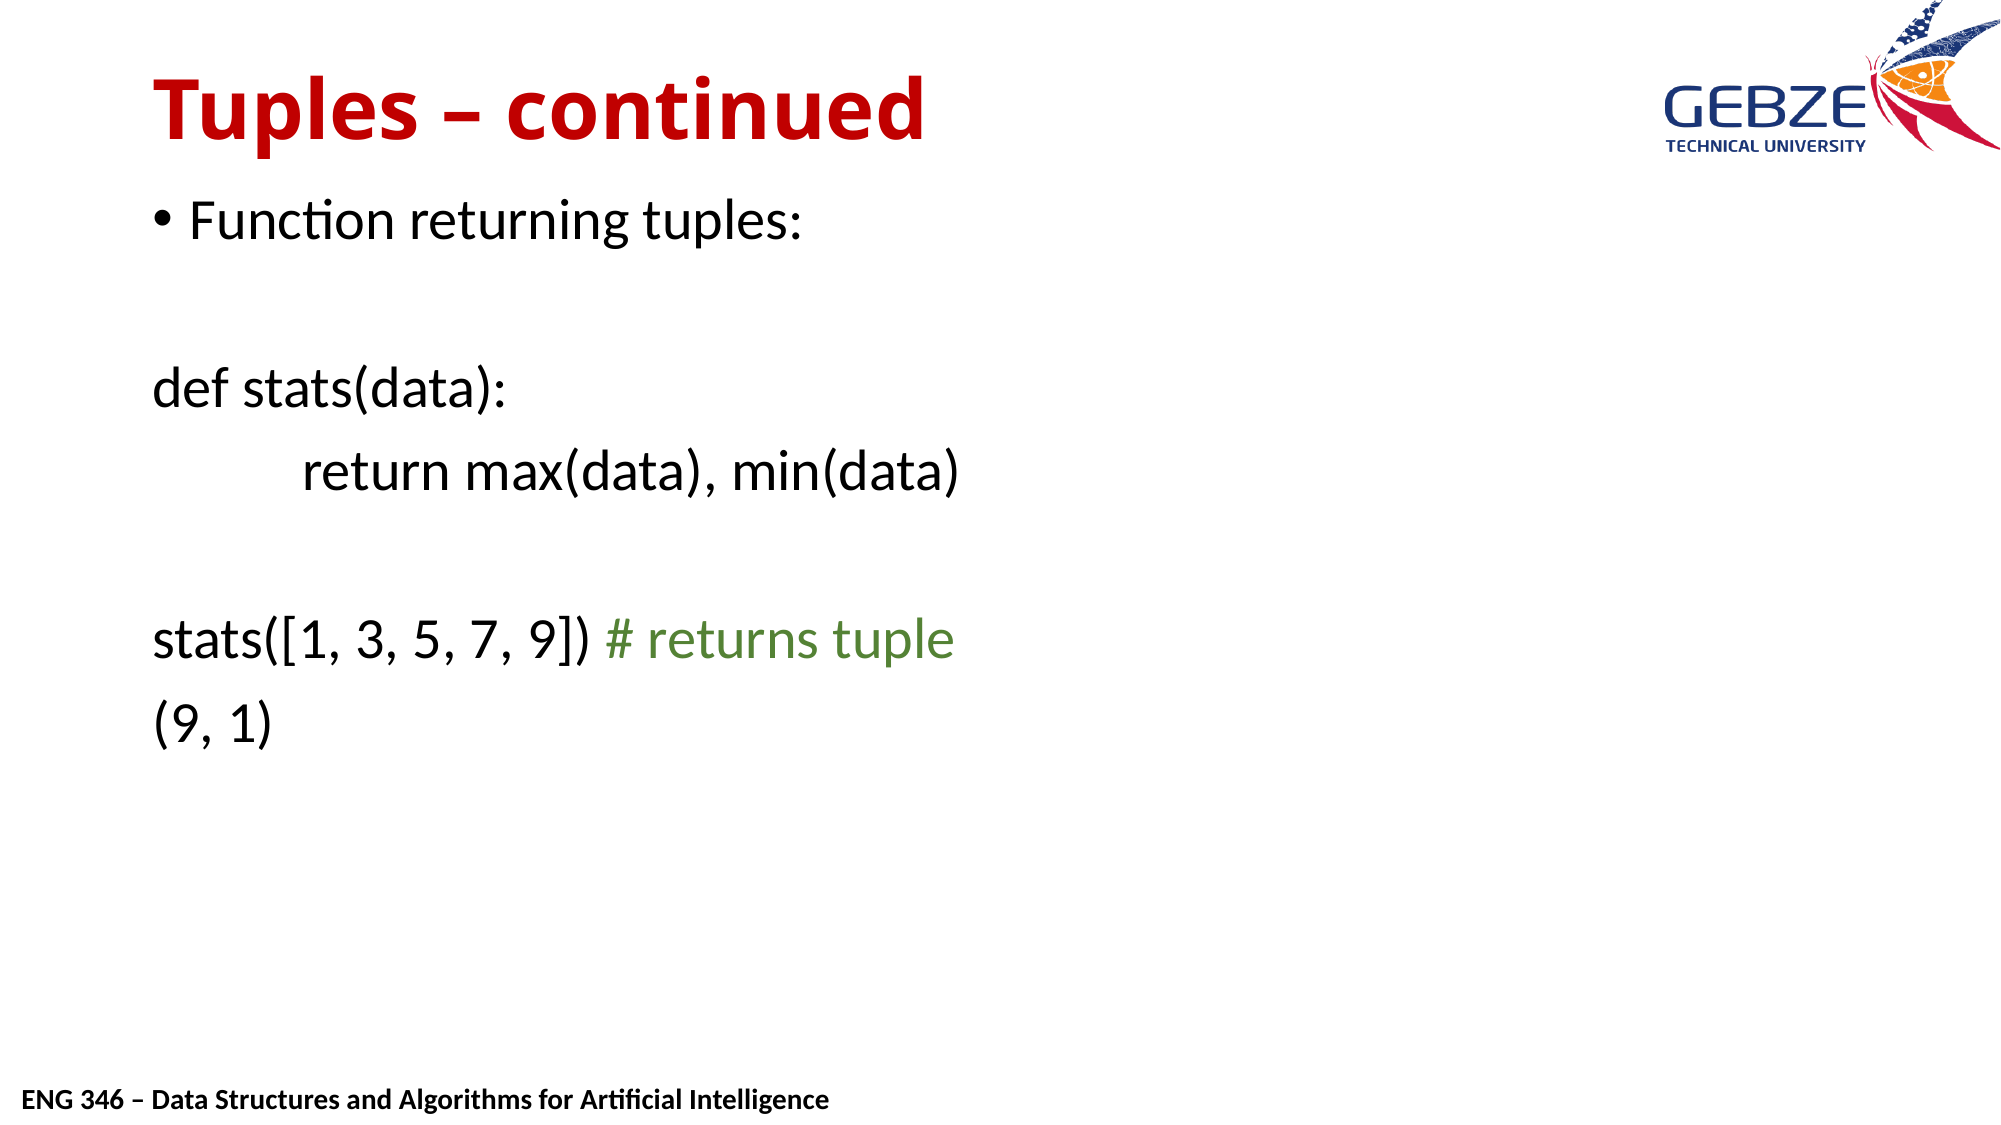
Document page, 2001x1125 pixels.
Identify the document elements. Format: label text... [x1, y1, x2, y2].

picture [1665, 0, 2001, 152]
list Function returning tuples: def stats(data): return max(data), min(data) stats([1, 3, 5, 7, 9]) # returns tuple (9, 1) [137, 181, 1863, 1014]
title Tuples – continued [137, 59, 1863, 166]
